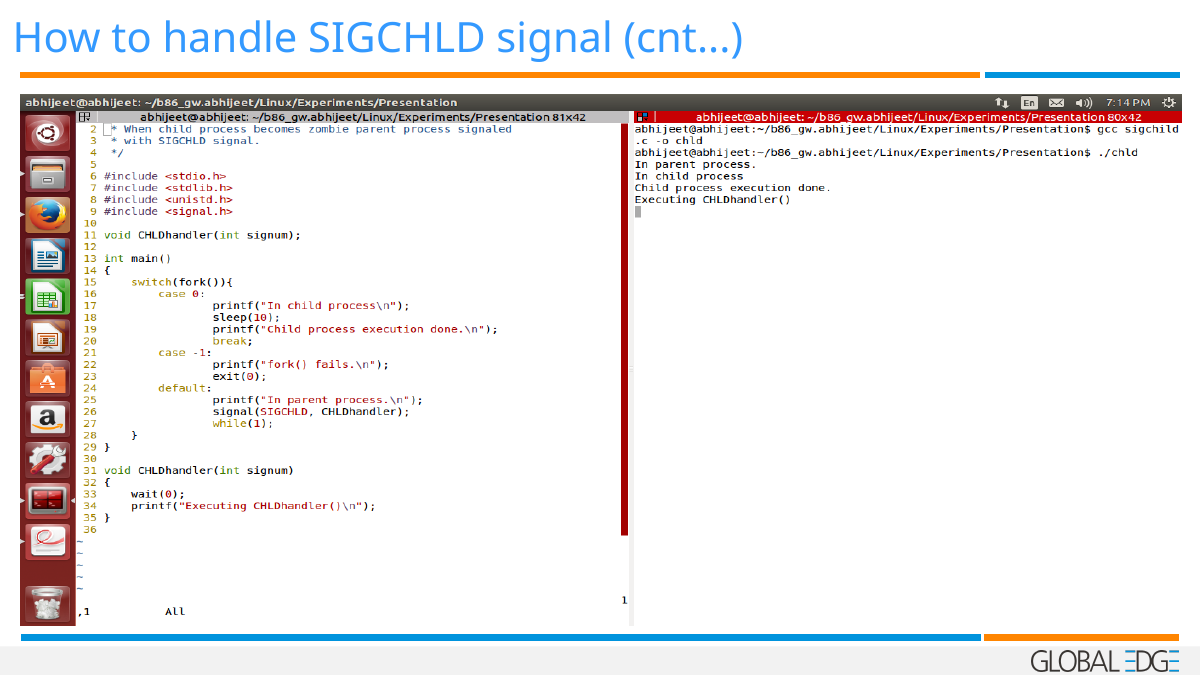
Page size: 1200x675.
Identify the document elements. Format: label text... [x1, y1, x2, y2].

title How to handle SIGCHLD signal (cnt...) [12, 9, 1088, 63]
picture [20, 94, 1182, 626]
picture [1031, 650, 1179, 672]
